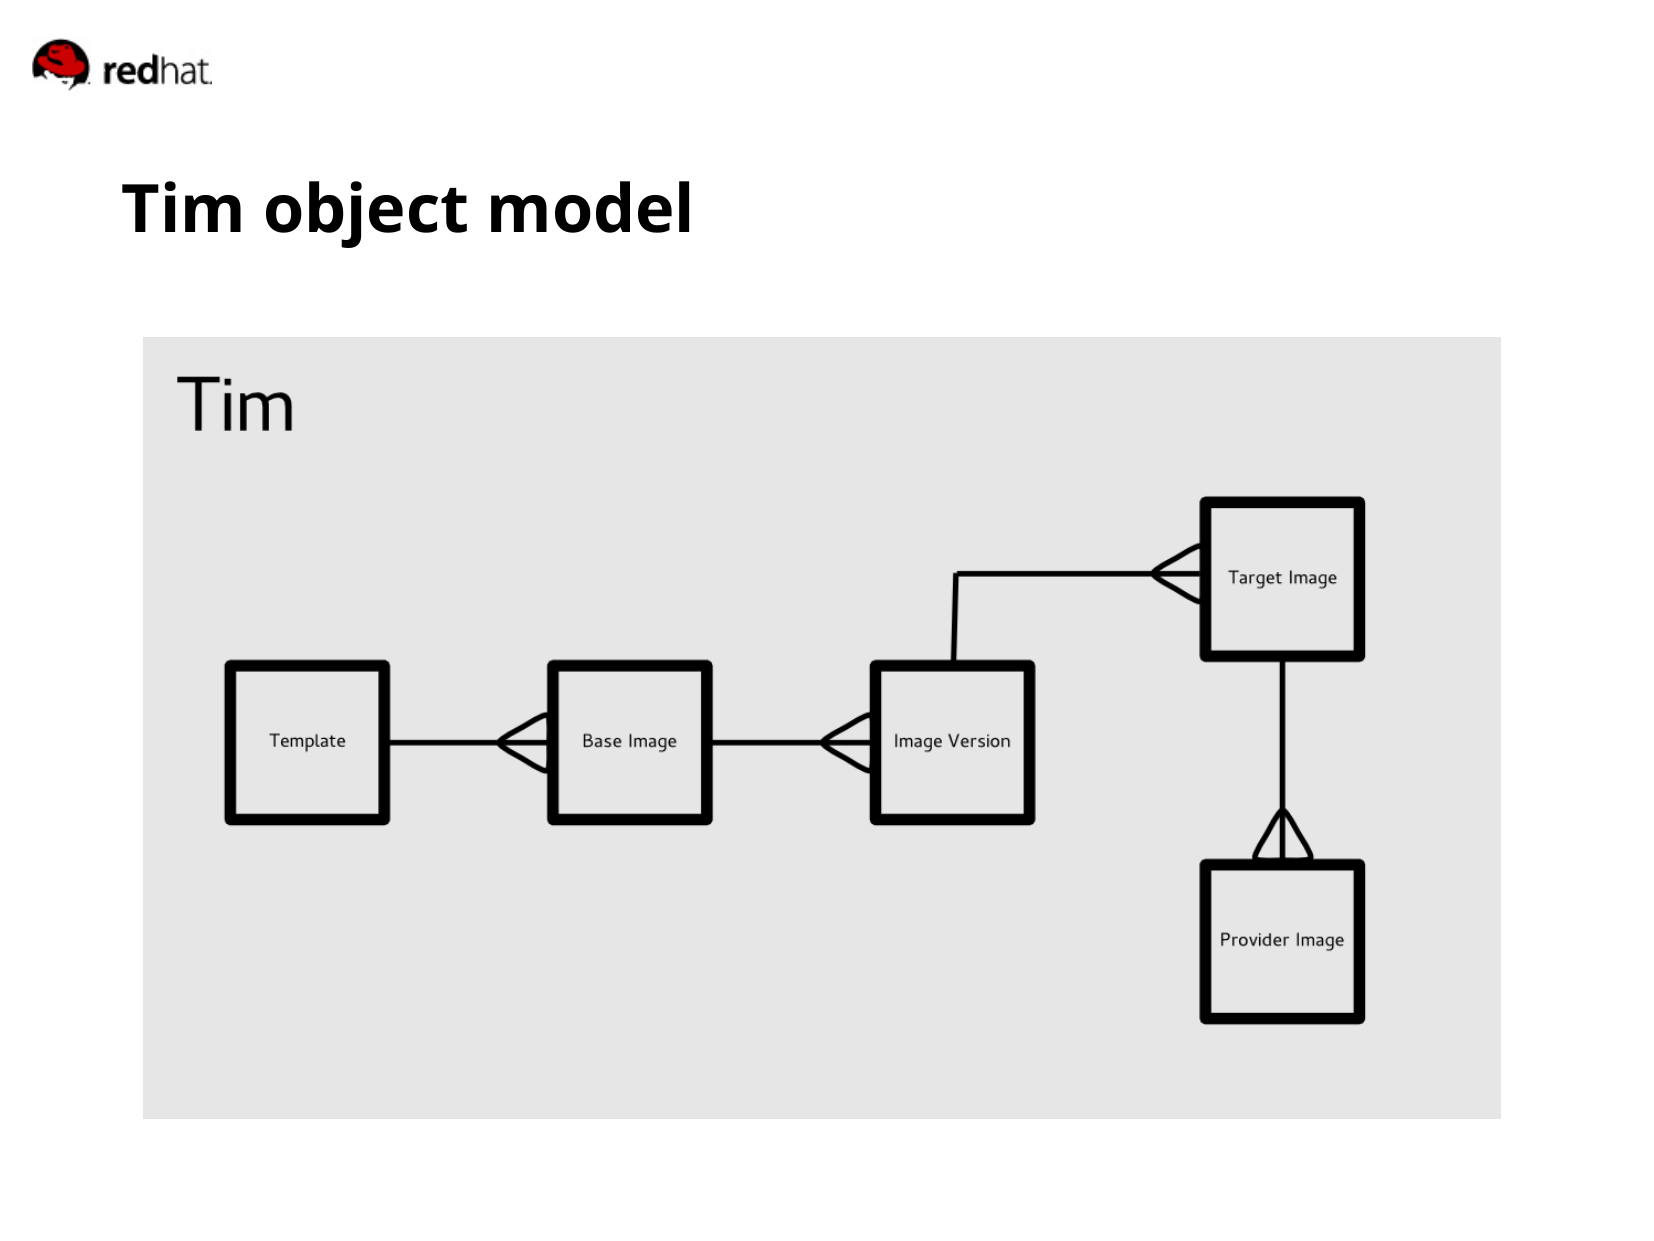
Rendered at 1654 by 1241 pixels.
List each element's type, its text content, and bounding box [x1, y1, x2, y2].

picture [143, 337, 1501, 1119]
picture [31, 37, 212, 98]
title Tim object model [121, 102, 1534, 310]
